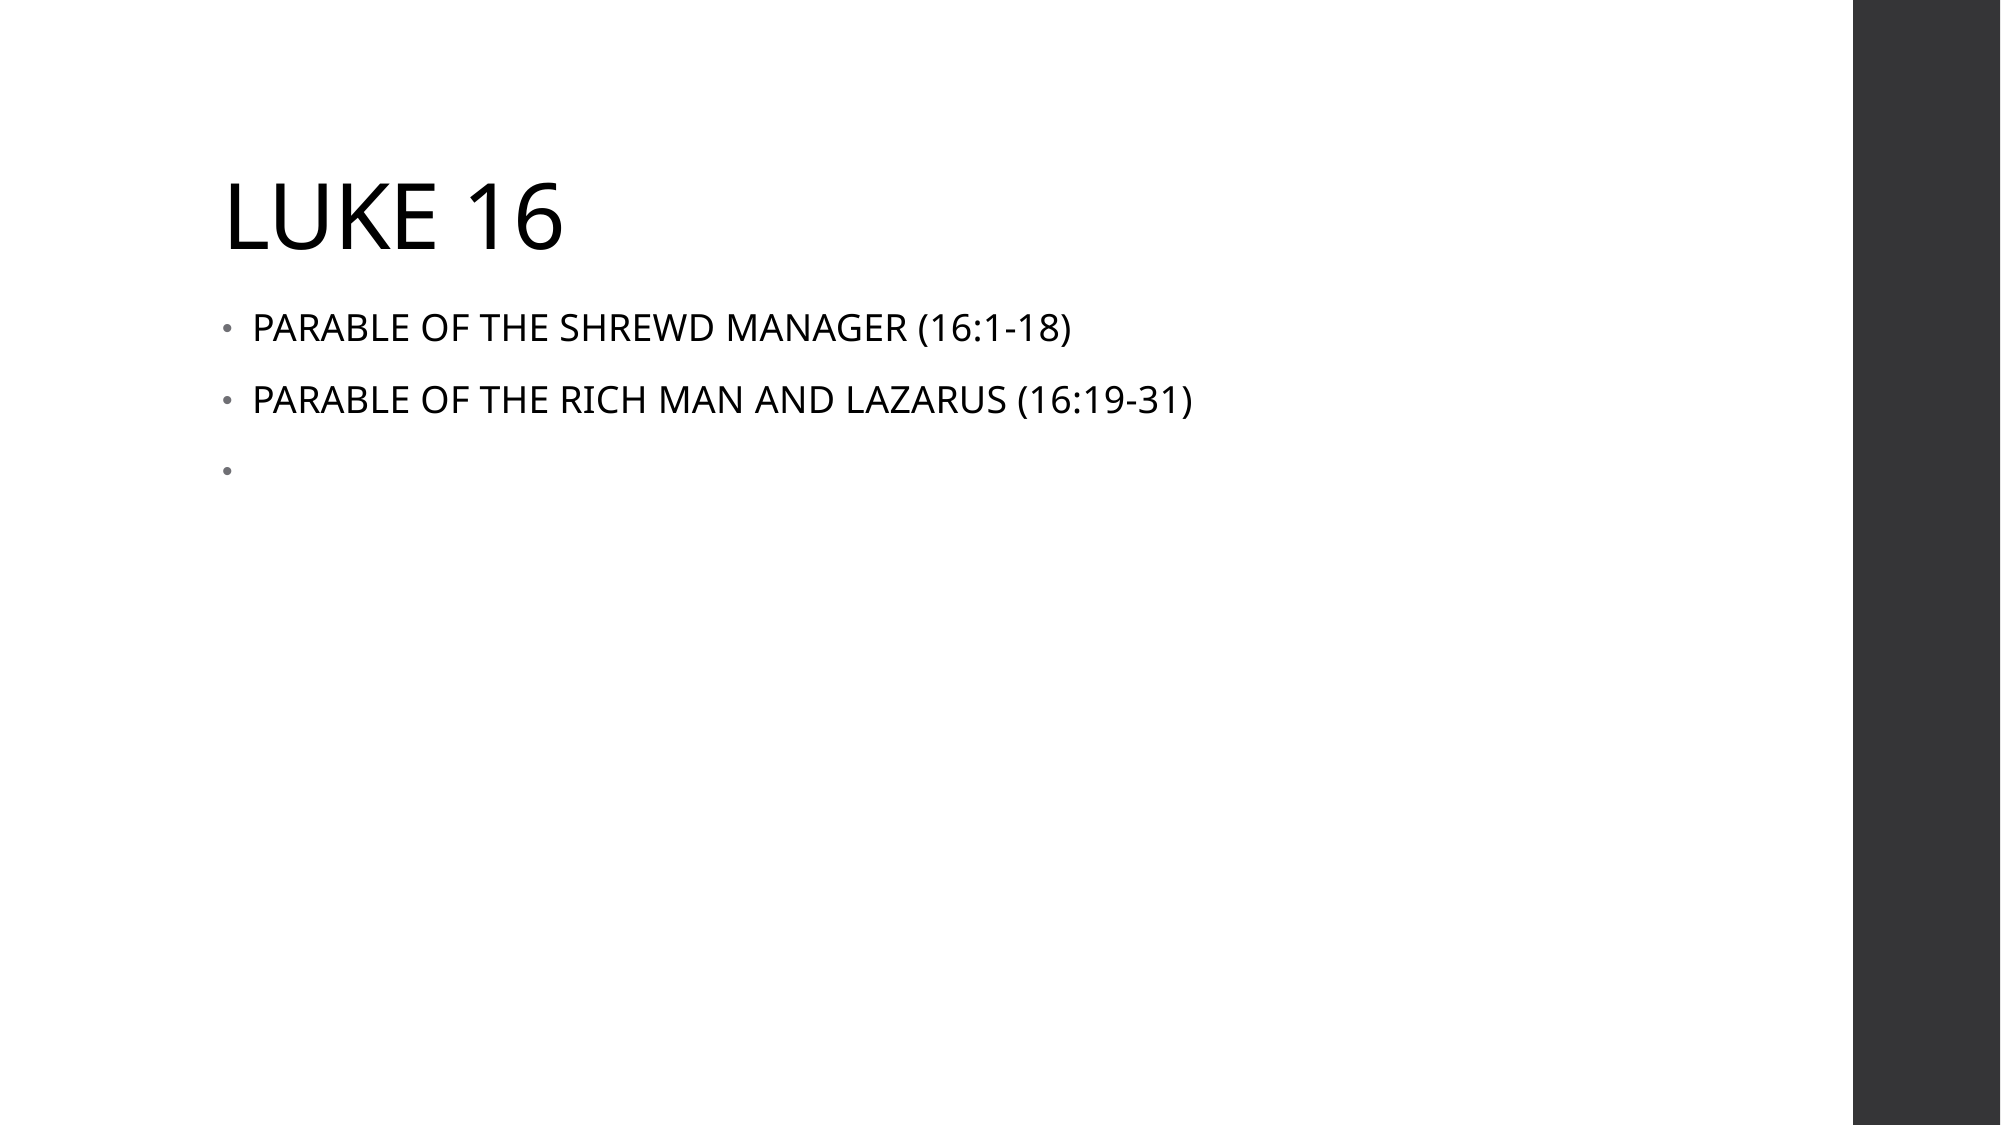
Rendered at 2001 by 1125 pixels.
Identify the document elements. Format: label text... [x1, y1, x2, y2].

list PARABLE OF THE SHREWD MANAGER (16:1-18) PARABLE OF THE RICH MAN AND LAZARUS (16:19-31) [206, 299, 1617, 1014]
title LUKE 16 [206, 60, 1797, 278]
